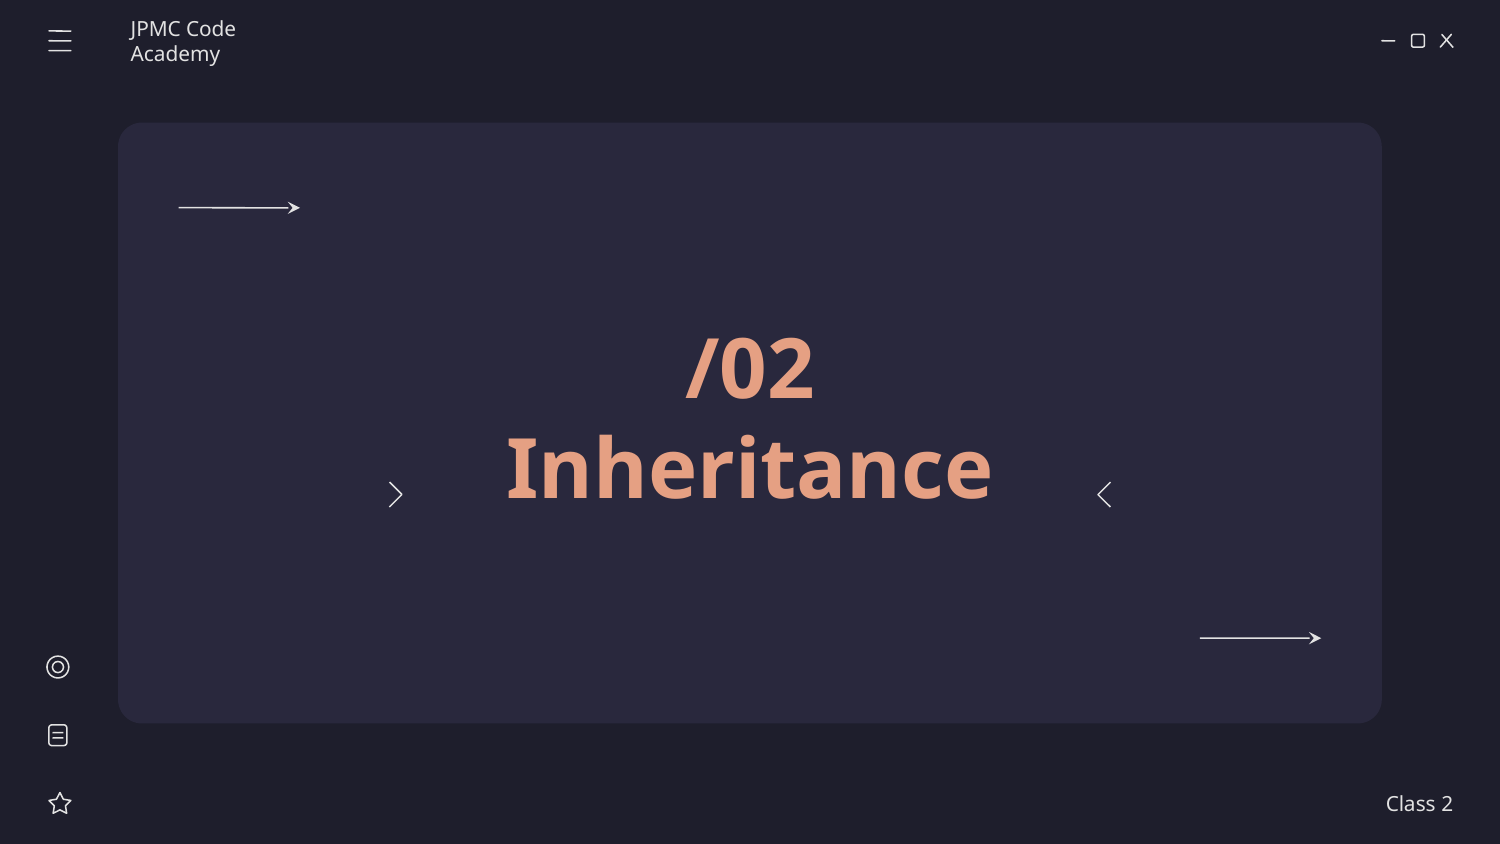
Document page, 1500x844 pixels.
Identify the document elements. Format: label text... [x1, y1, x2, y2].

subtitle JPMC Code Academy [130, 18, 306, 64]
title /02 Inheritance [294, 308, 1206, 522]
subtitle Class 2 [1278, 780, 1453, 826]
